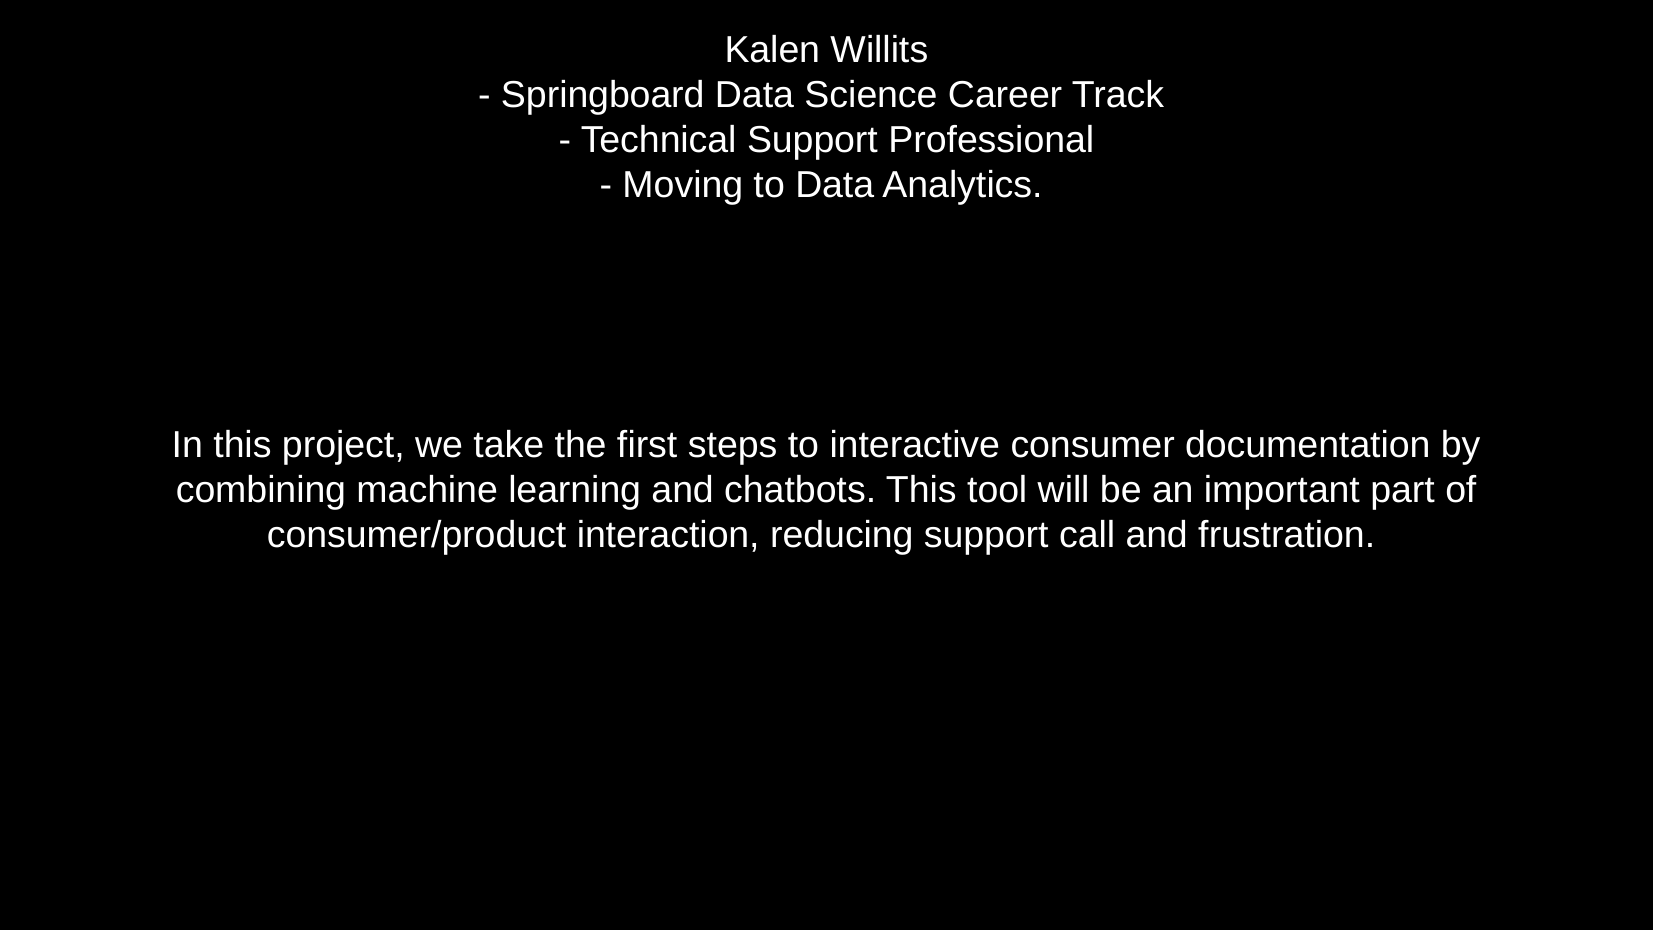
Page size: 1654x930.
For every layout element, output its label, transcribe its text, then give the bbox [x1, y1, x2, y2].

title Kalen Willits - Springboard Data Science Career Track - Technical Support Professional - Moving to Data Analytics. [82, 37, 1571, 193]
subtitle In this project, we take the first steps to interactive consumer documentation by combining machine learning and chatbots. This tool will be an important part of consumer/product interaction, reducing support call and frustration. [82, 217, 1571, 757]
